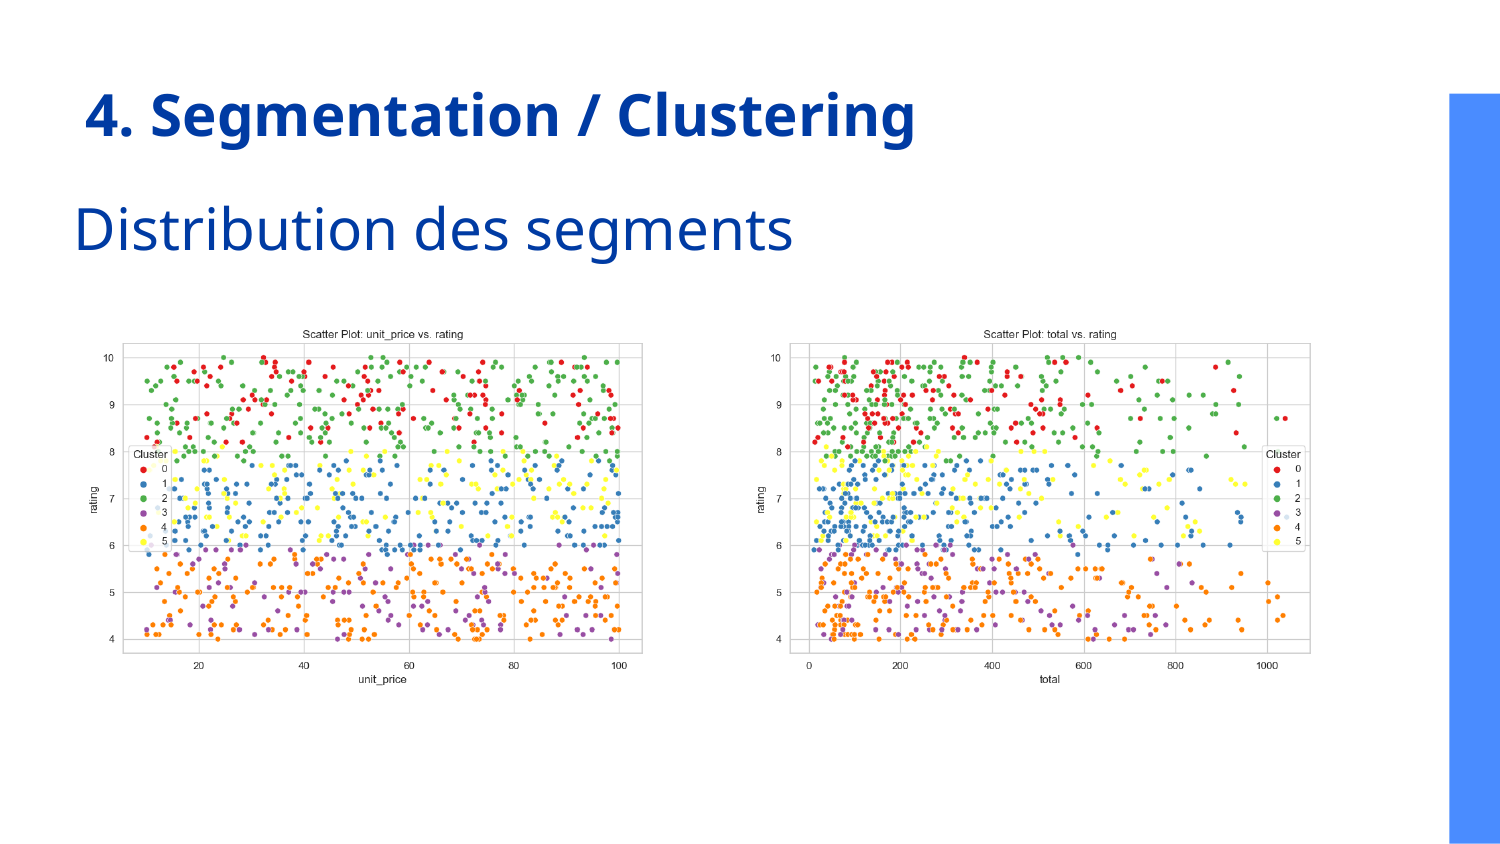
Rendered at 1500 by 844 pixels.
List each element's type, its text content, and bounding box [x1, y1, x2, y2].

title 4. Segmentation / Clustering [70, 62, 1394, 170]
picture [39, 295, 1377, 697]
title Distribution des segments [59, 177, 1418, 296]
